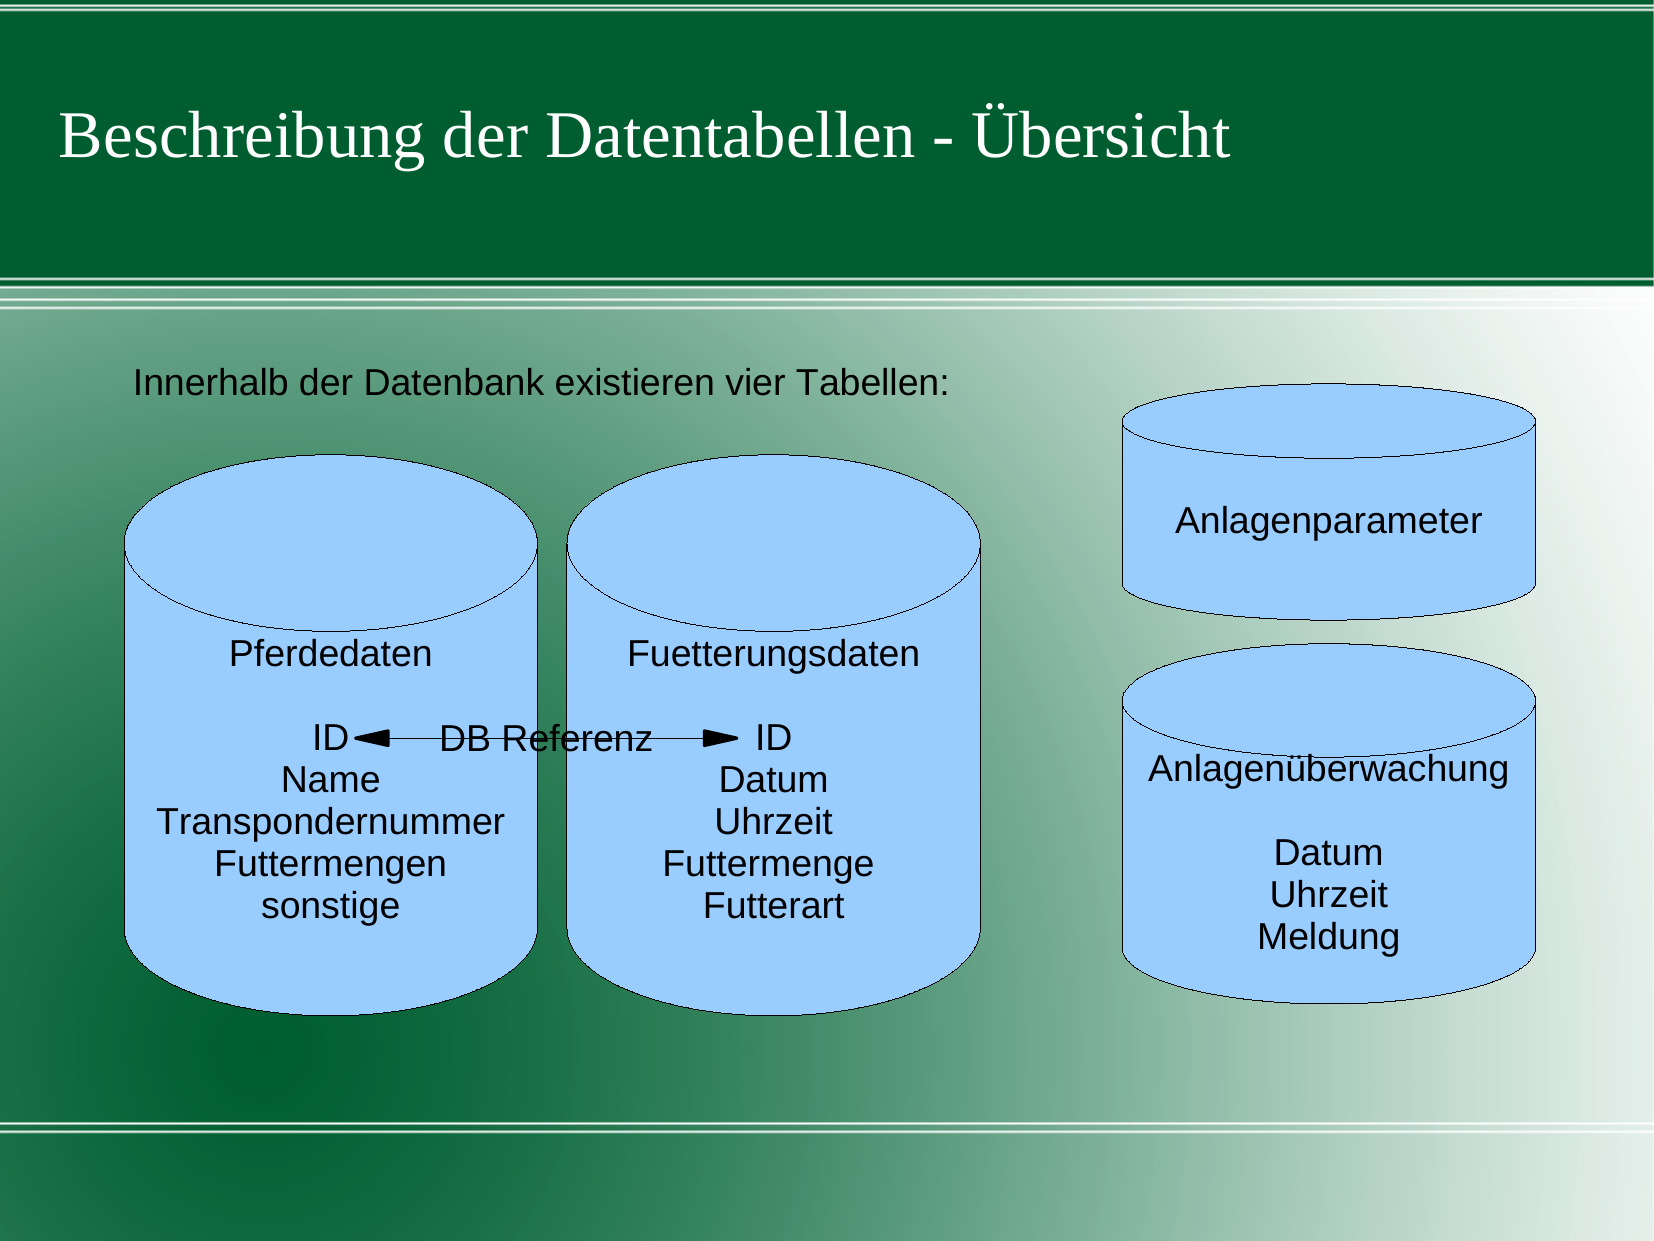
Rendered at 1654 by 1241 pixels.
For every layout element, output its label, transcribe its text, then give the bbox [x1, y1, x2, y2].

text_box Pferdedaten ID Name Transpondernummer Futtermengen sonstige [124, 454, 538, 1016]
list Beschreibung der Datentabellen - Übersicht [59, 98, 1548, 276]
text_box Anlagenparameter [1122, 383, 1536, 621]
picture [0, 0, 1654, 1241]
text_box Innerhalb der Datenbank existieren vier Tabellen: [118, 354, 965, 412]
text_box Anlagenüberwachung Datum Uhrzeit Meldung [1122, 643, 1536, 1004]
text_box Fuetterungsdaten ID Datum Uhrzeit Futtermenge Futterart [566, 454, 981, 1016]
